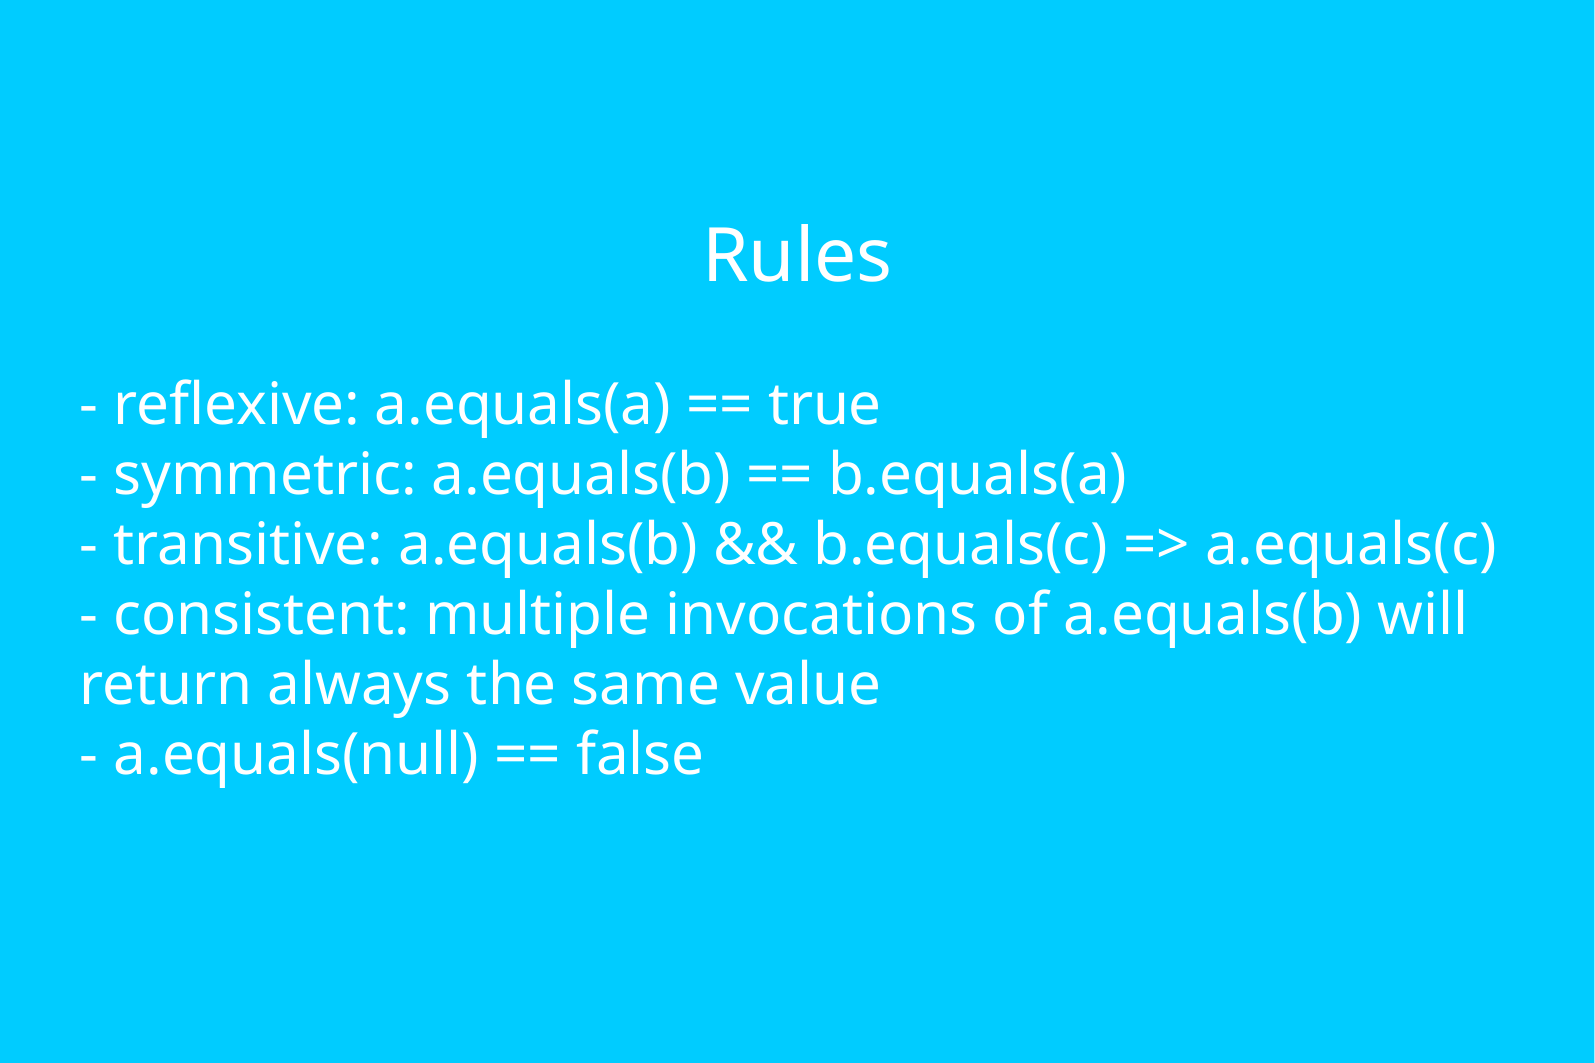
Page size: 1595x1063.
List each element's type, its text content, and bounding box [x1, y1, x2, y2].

text_box Rules - reflexive: a.equals(a) == true - symmetric: a.equals(b) == b.equals(a) - transitive: a.equals(b) && b.equals(c) => a.equals(c) - consistent: multiple invocations of a.equals(b) will return always the same value - a.equals(null) == false [79, 42, 1515, 951]
